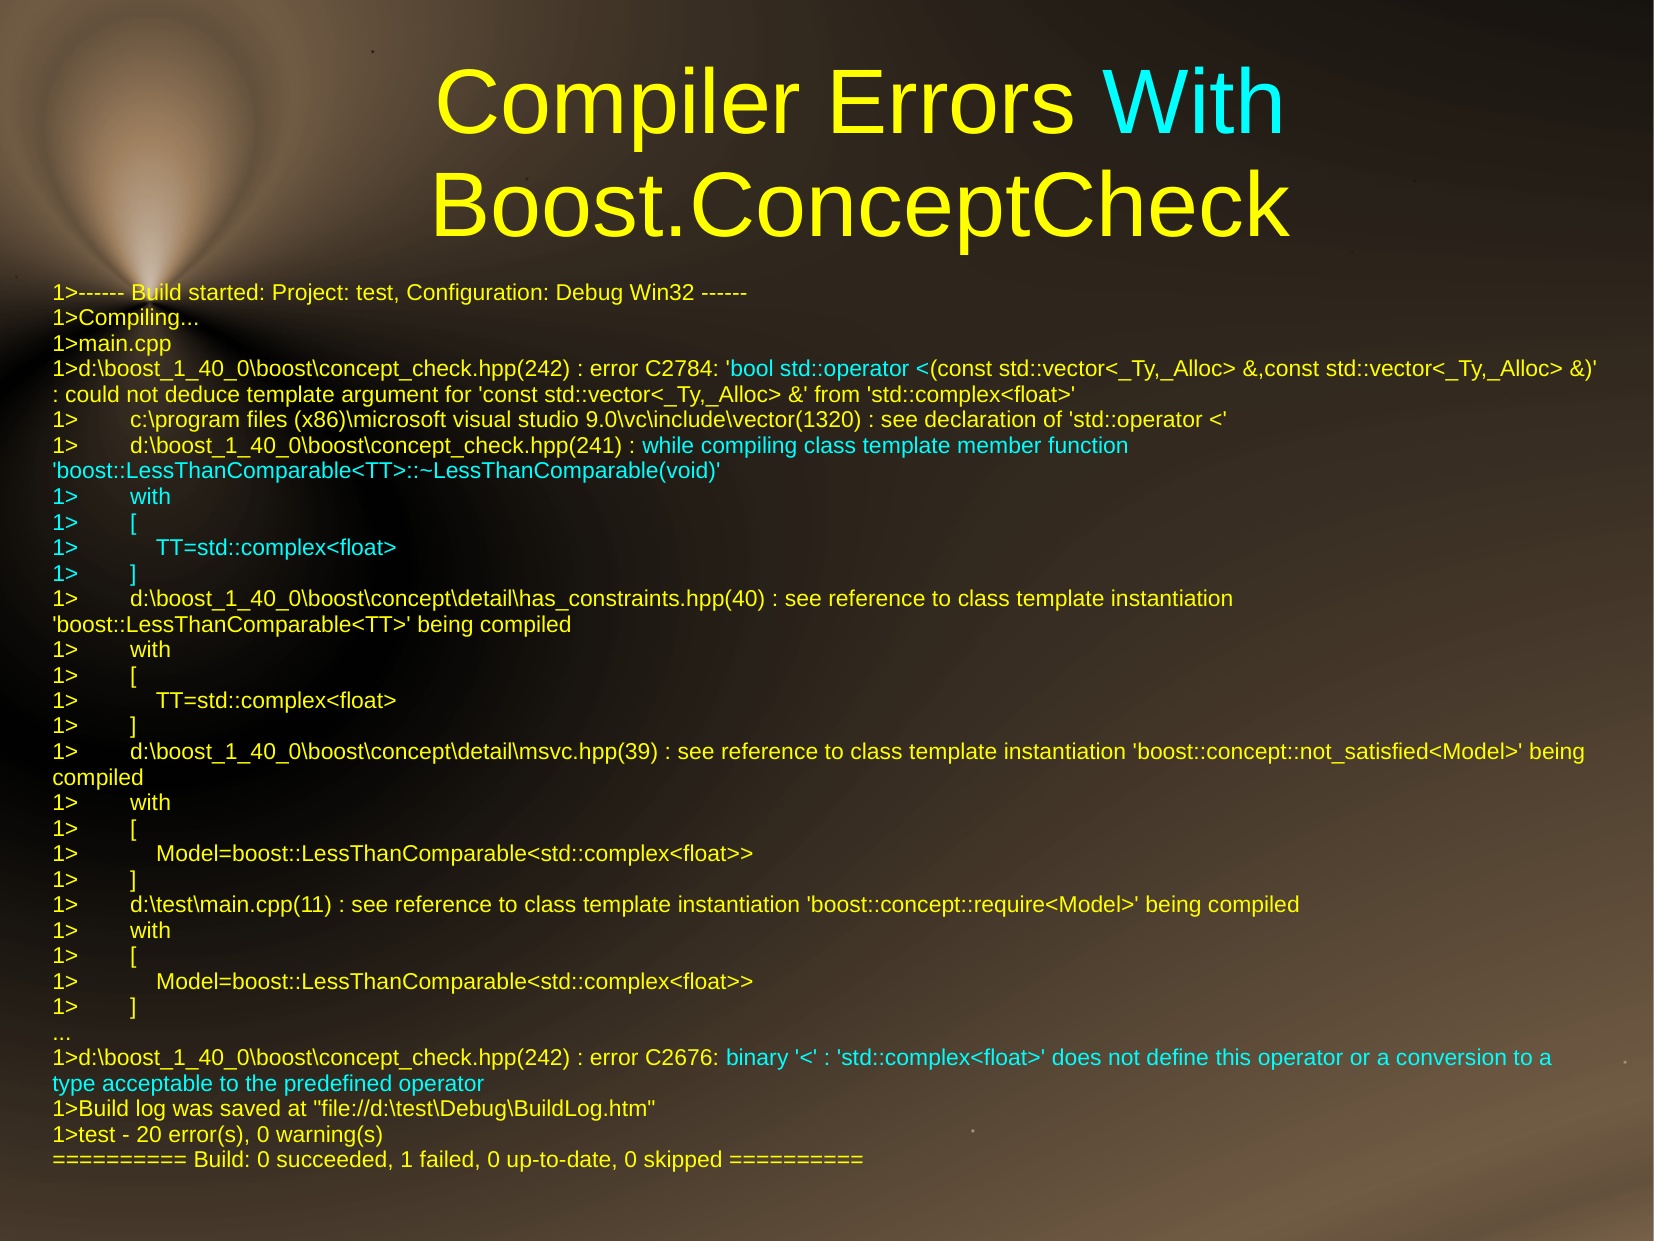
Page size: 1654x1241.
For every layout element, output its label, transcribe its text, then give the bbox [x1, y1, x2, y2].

picture [0, 0, 1654, 1241]
text_box 1>------ Build started: Project: test, Configuration: Debug Win32 ------ 1>Compiling... 1>main.cpp 1>d:\boost_1_40_0\boost\concept_check.hpp(242) : error C2784: 'bool std::operator <(const std::vector<_Ty,_Alloc> &,const std::vector<_Ty,_Alloc> &)' : could not deduce template argument for 'const std::vector<_Ty,_Alloc> &' from 'std::complex<float>' 1> c:\program files (x86)\microsoft visual studio 9.0\vc\include\vector(1320) : see declaration of 'std::operator <' 1> d:\boost_1_40_0\boost\concept_check.hpp(241) : while compiling class template member function 'boost::LessThanComparable<TT>::~LessThanComparable(void)' 1> with 1> [ 1> TT=std::complex<float> 1> ] 1> d:\boost_1_40_0\boost\concept\detail\has_constraints.hpp(40) : see reference to class template instantiation 'boost::LessThanComparable<TT>' being compiled 1> with 1> [ 1> TT=std::complex<float> 1> ] 1> d:\boost_1_40_0\boost\concept\detail\msvc.hpp(39) : see reference to class template instantiation 'boost::concept::not_satisfied<Model>' being compiled 1> with 1> [ 1> Model=boost::LessThanComparable<std::complex<float>> 1> ] 1> d:\test\main.cpp(11) : see reference to class template instantiation 'boost::concept::require<Model>' being compiled 1> with 1> [ 1> Model=boost::LessThanComparable<std::complex<float>> 1> ] ... 1>d:\boost_1_40_0\boost\concept_check.hpp(242) : error C2676: binary '<' : 'std::complex<float>' does not define this operator or a conversion to a type acceptable to the predefined operator 1>Build log was saved at "file://d:\test\Debug\BuildLog.htm" 1>test - 20 error(s), 0 warning(s) ========== Build: 0 succeeded, 1 failed, 0 up-to-date, 0 skipped ========== [37, 272, 1613, 1189]
title Compiler Errors With Boost.ConceptCheck [150, 50, 1571, 256]
